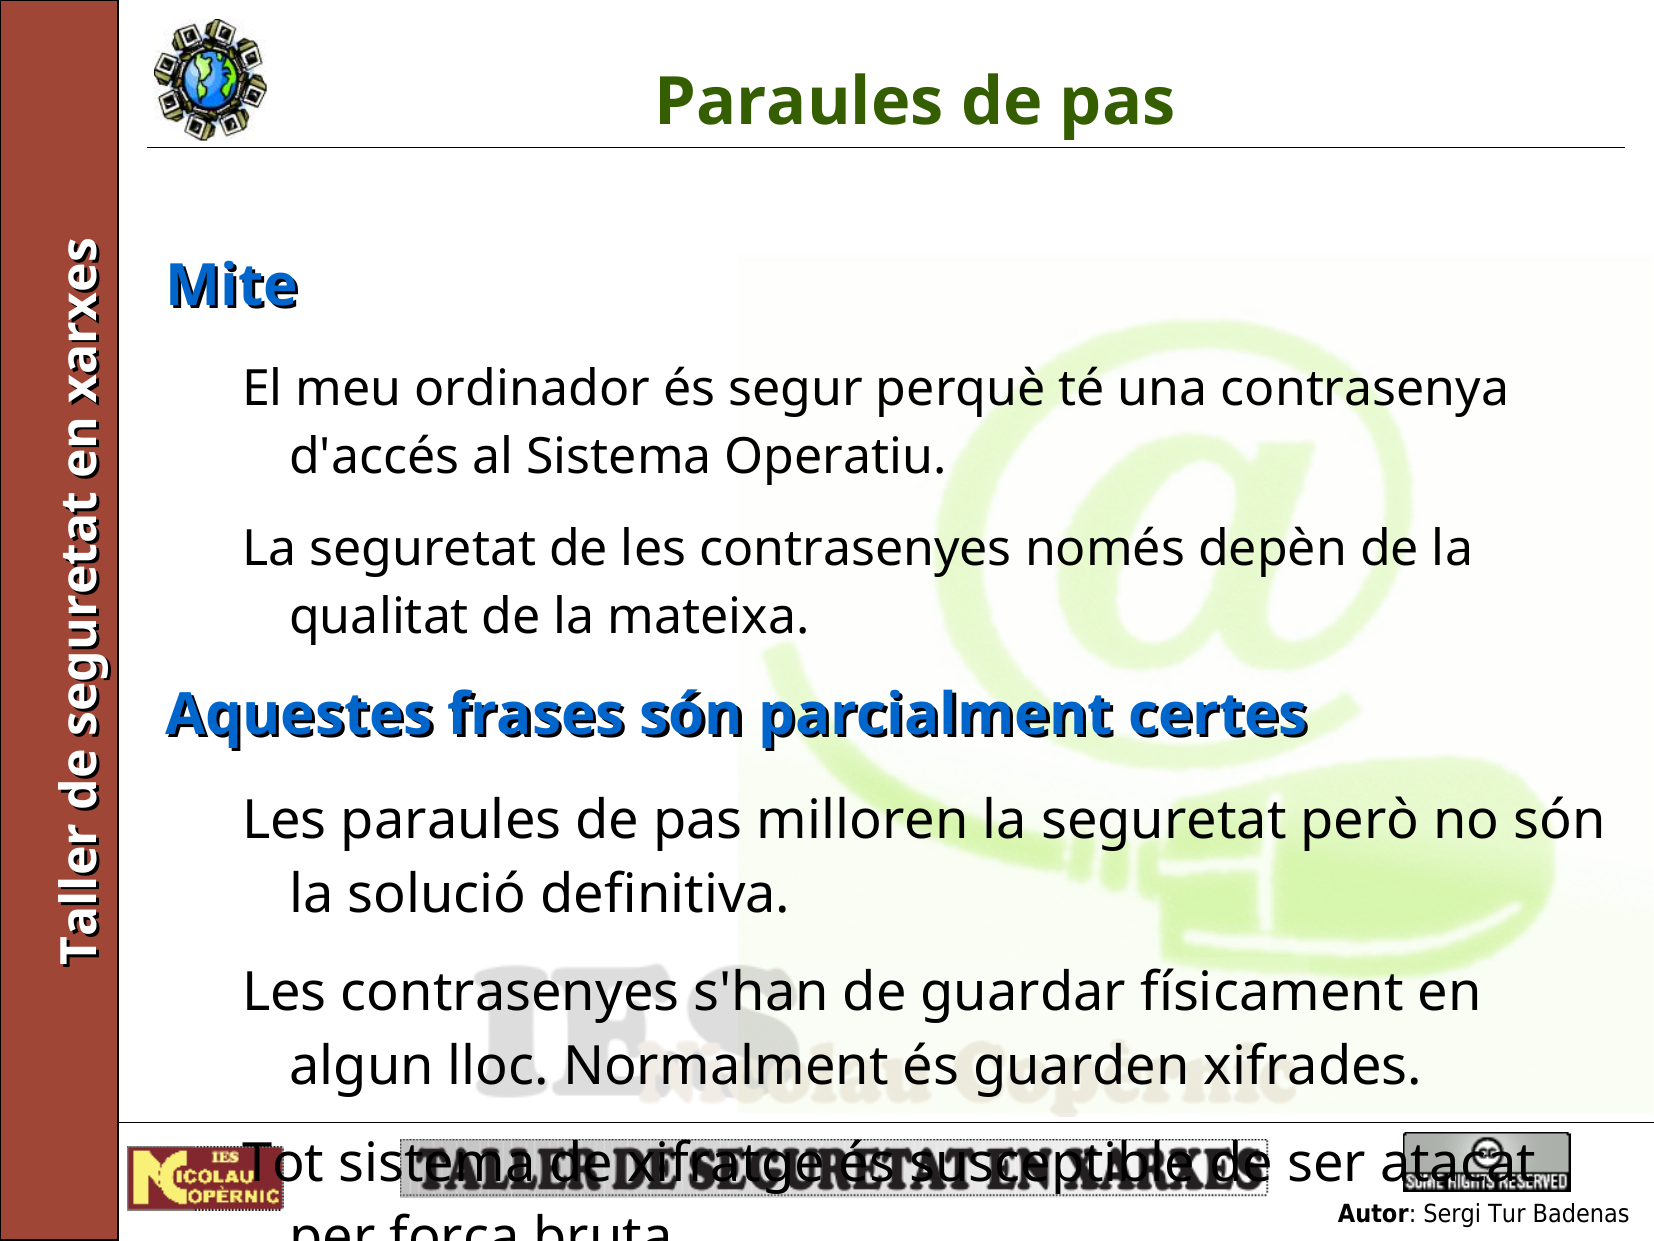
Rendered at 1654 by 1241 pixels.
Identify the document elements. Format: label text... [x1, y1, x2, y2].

picture [1250, 1155, 1265, 1164]
picture [280, 1157, 284, 1176]
picture [127, 1146, 284, 1211]
picture [400, 1139, 1270, 1198]
picture [1403, 1132, 1571, 1192]
title Paraules de pas [171, 56, 1654, 141]
picture [466, 252, 1654, 1117]
picture [154, 19, 268, 142]
list Mite El meu ordinador és segur perquè té una contrasenya d'accés al Sistema Operatiu. La seguretat de les contrasenyes només depèn de la qualitat de la mateixa. Aquestes frases són parcialment certes Les paraules de pas milloren la seguretat però no són la solució definitiva. Les contrasenyes s'han de guardar físicament en algun lloc. Normalment és guarden xifrades. Tot sistema de xifratge és susceptible de ser atacat per força bruta. [147, 242, 1636, 1078]
